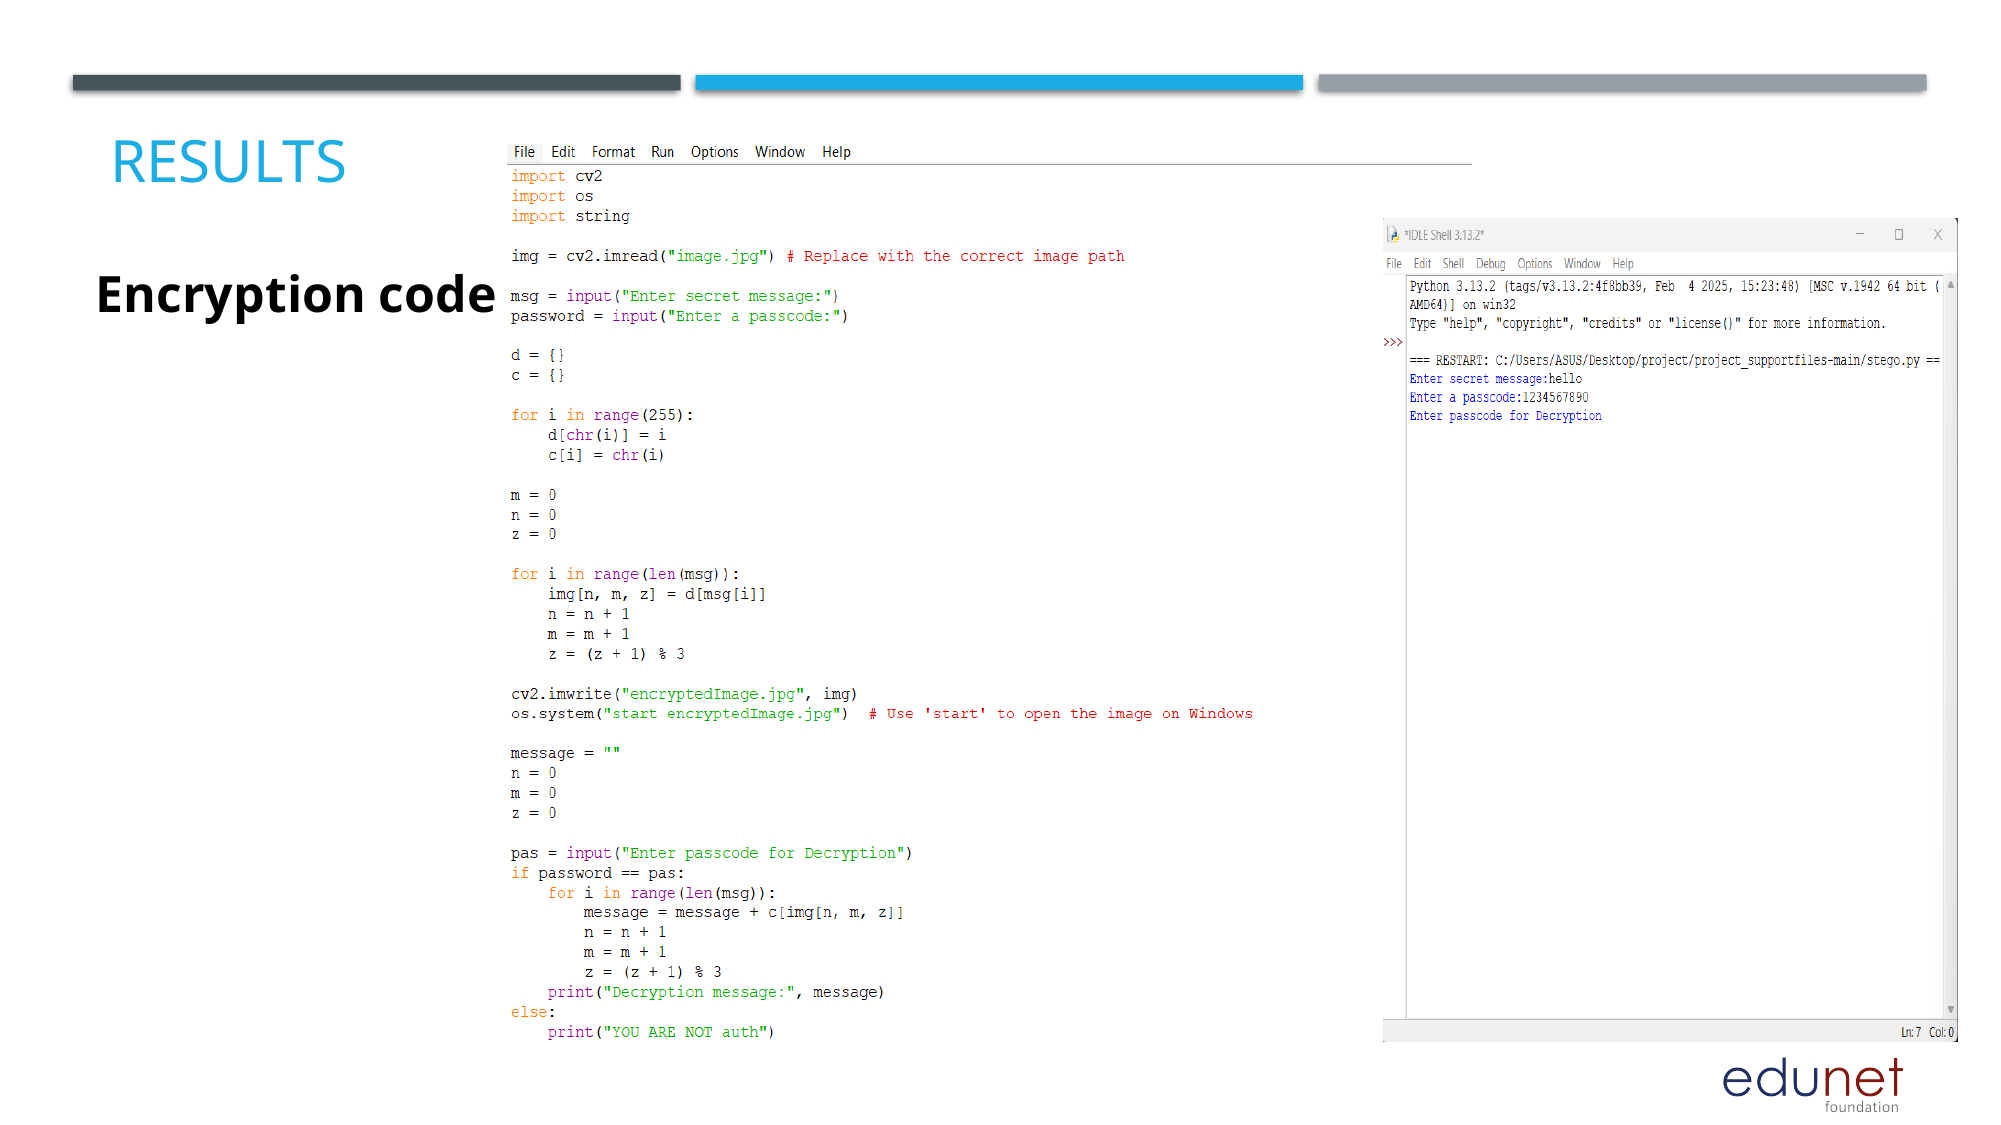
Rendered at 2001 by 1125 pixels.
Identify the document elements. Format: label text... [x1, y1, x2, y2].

title Results [1197, 115, 1905, 202]
picture [507, 144, 1958, 1098]
picture [1719, 1055, 1905, 1116]
subtitle Encryption code : [0, 0, 1197, 711]
